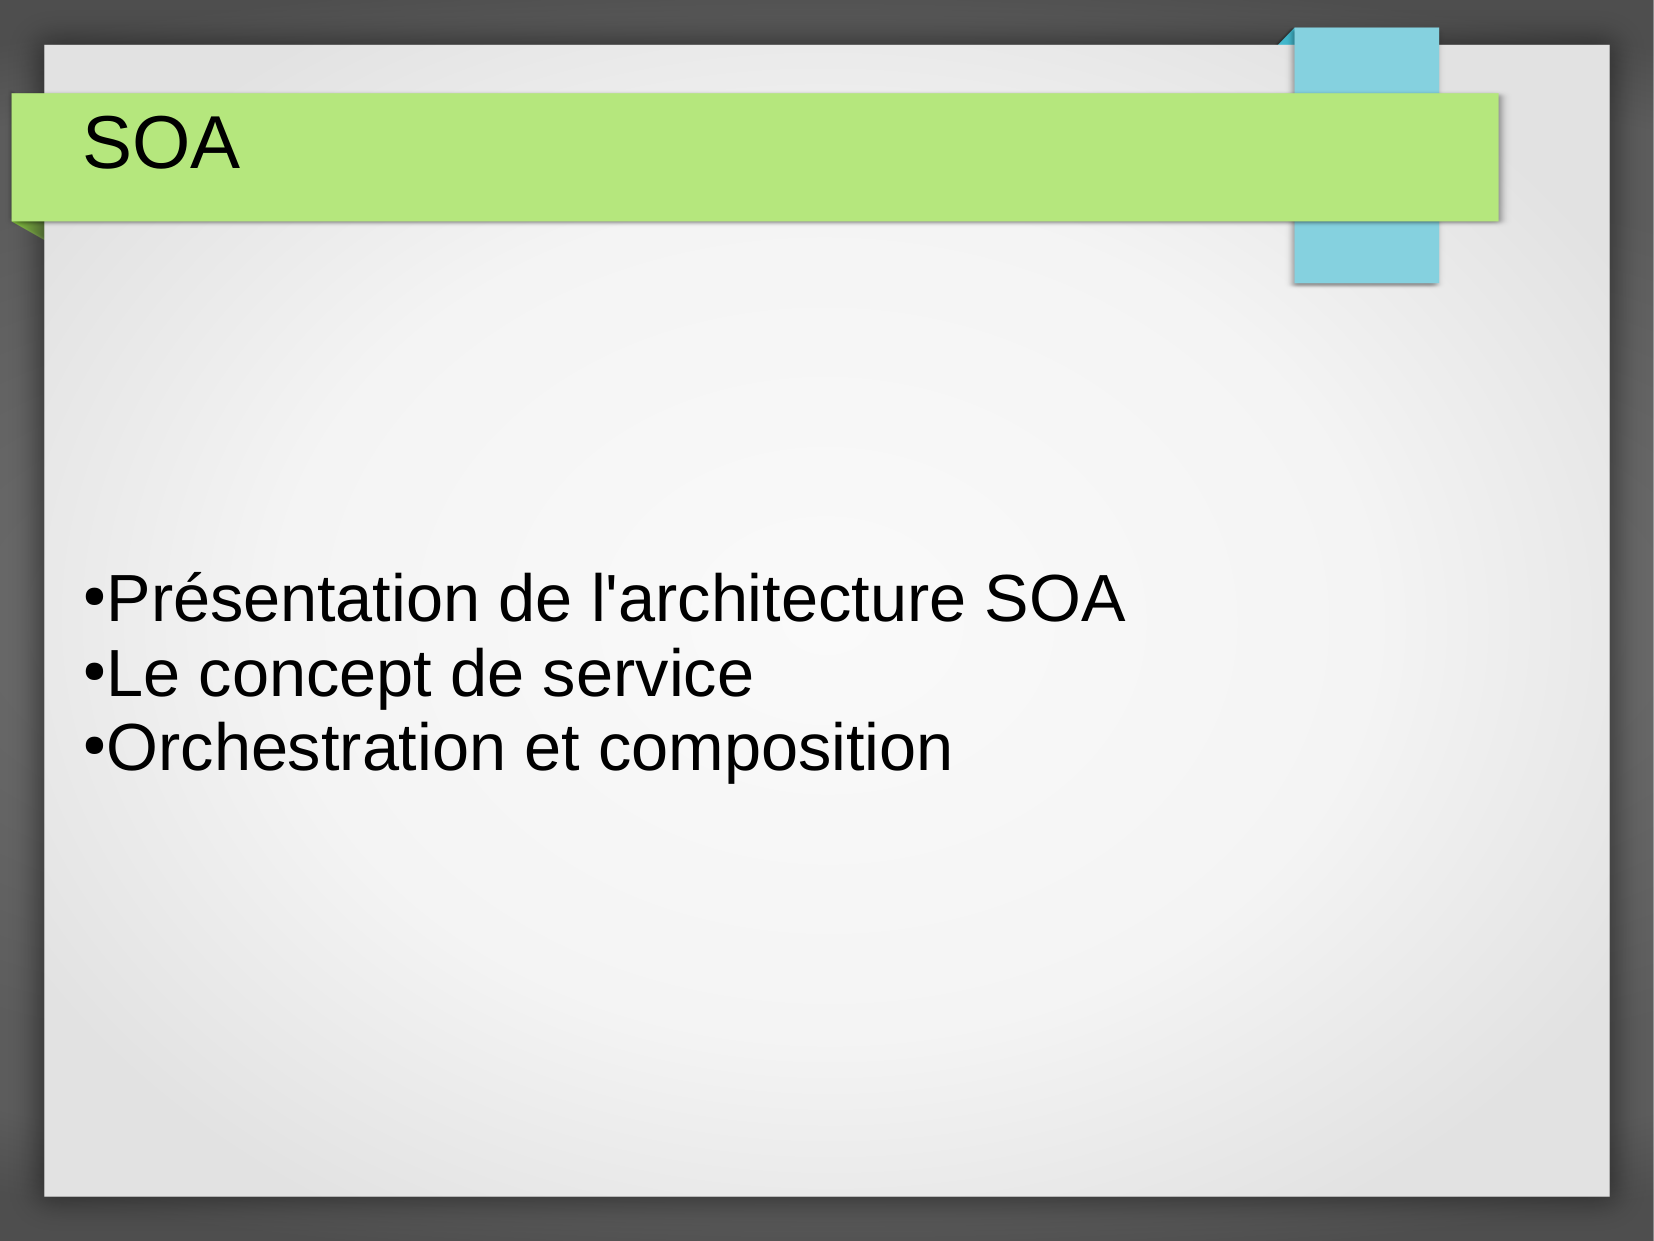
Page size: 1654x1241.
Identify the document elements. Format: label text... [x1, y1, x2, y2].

subtitle Présentation de l'architecture SOA Le concept de service Orchestration et composition [82, 49, 1571, 1010]
picture [0, 0, 1654, 1241]
